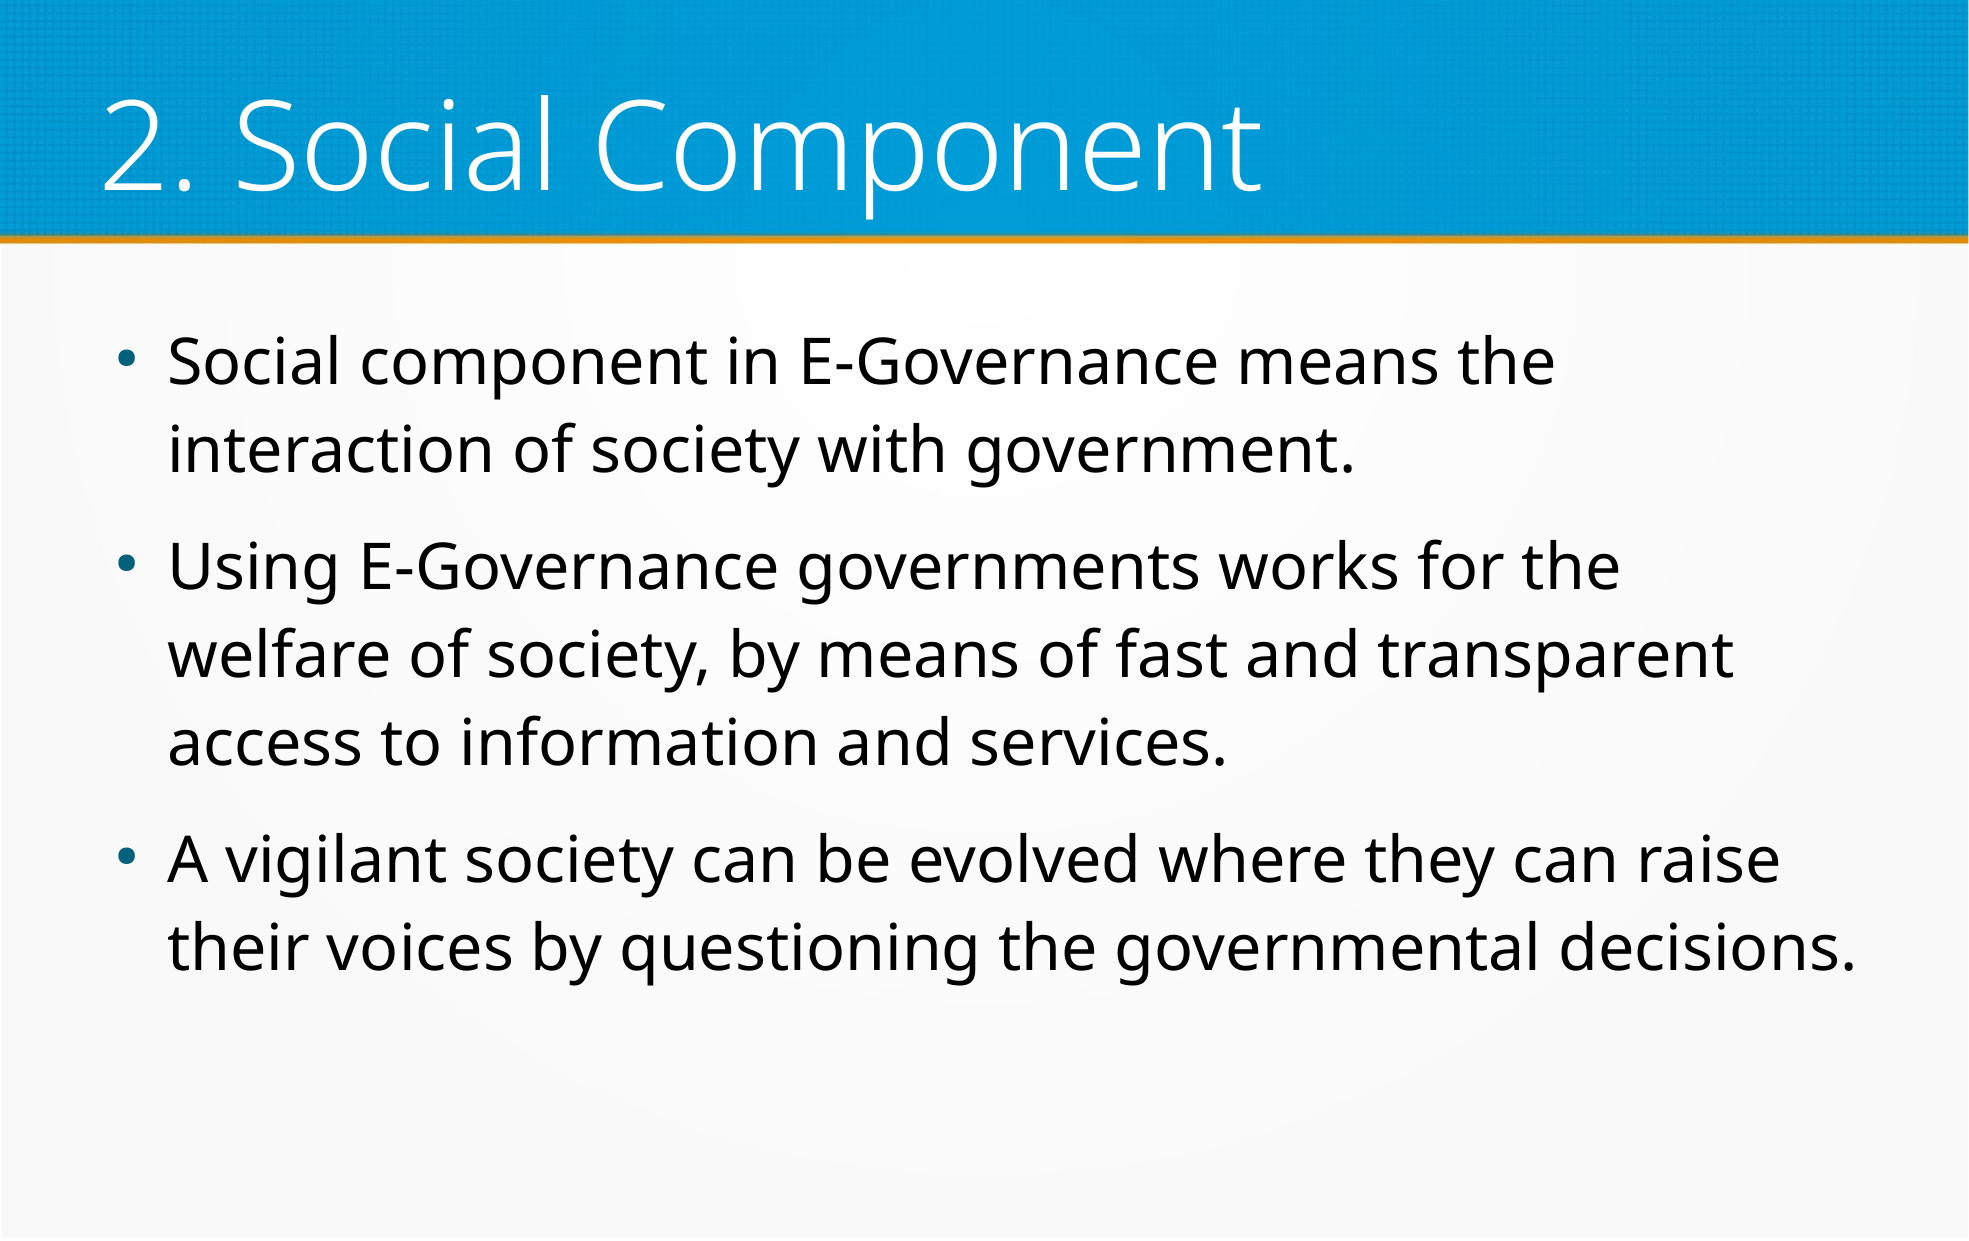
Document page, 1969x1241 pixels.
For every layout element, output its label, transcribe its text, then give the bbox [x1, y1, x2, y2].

title 2. Social Component [98, 19, 1870, 227]
list Social component in E-Governance means the interaction of society with government. Using E-Governance governments works for the welfare of society, by means of fast and transparent access to information and services. A vigilant society can be evolved where they can raise their voices by questioning the governmental decisions. [98, 315, 1861, 1081]
picture [0, 233, 1969, 1241]
